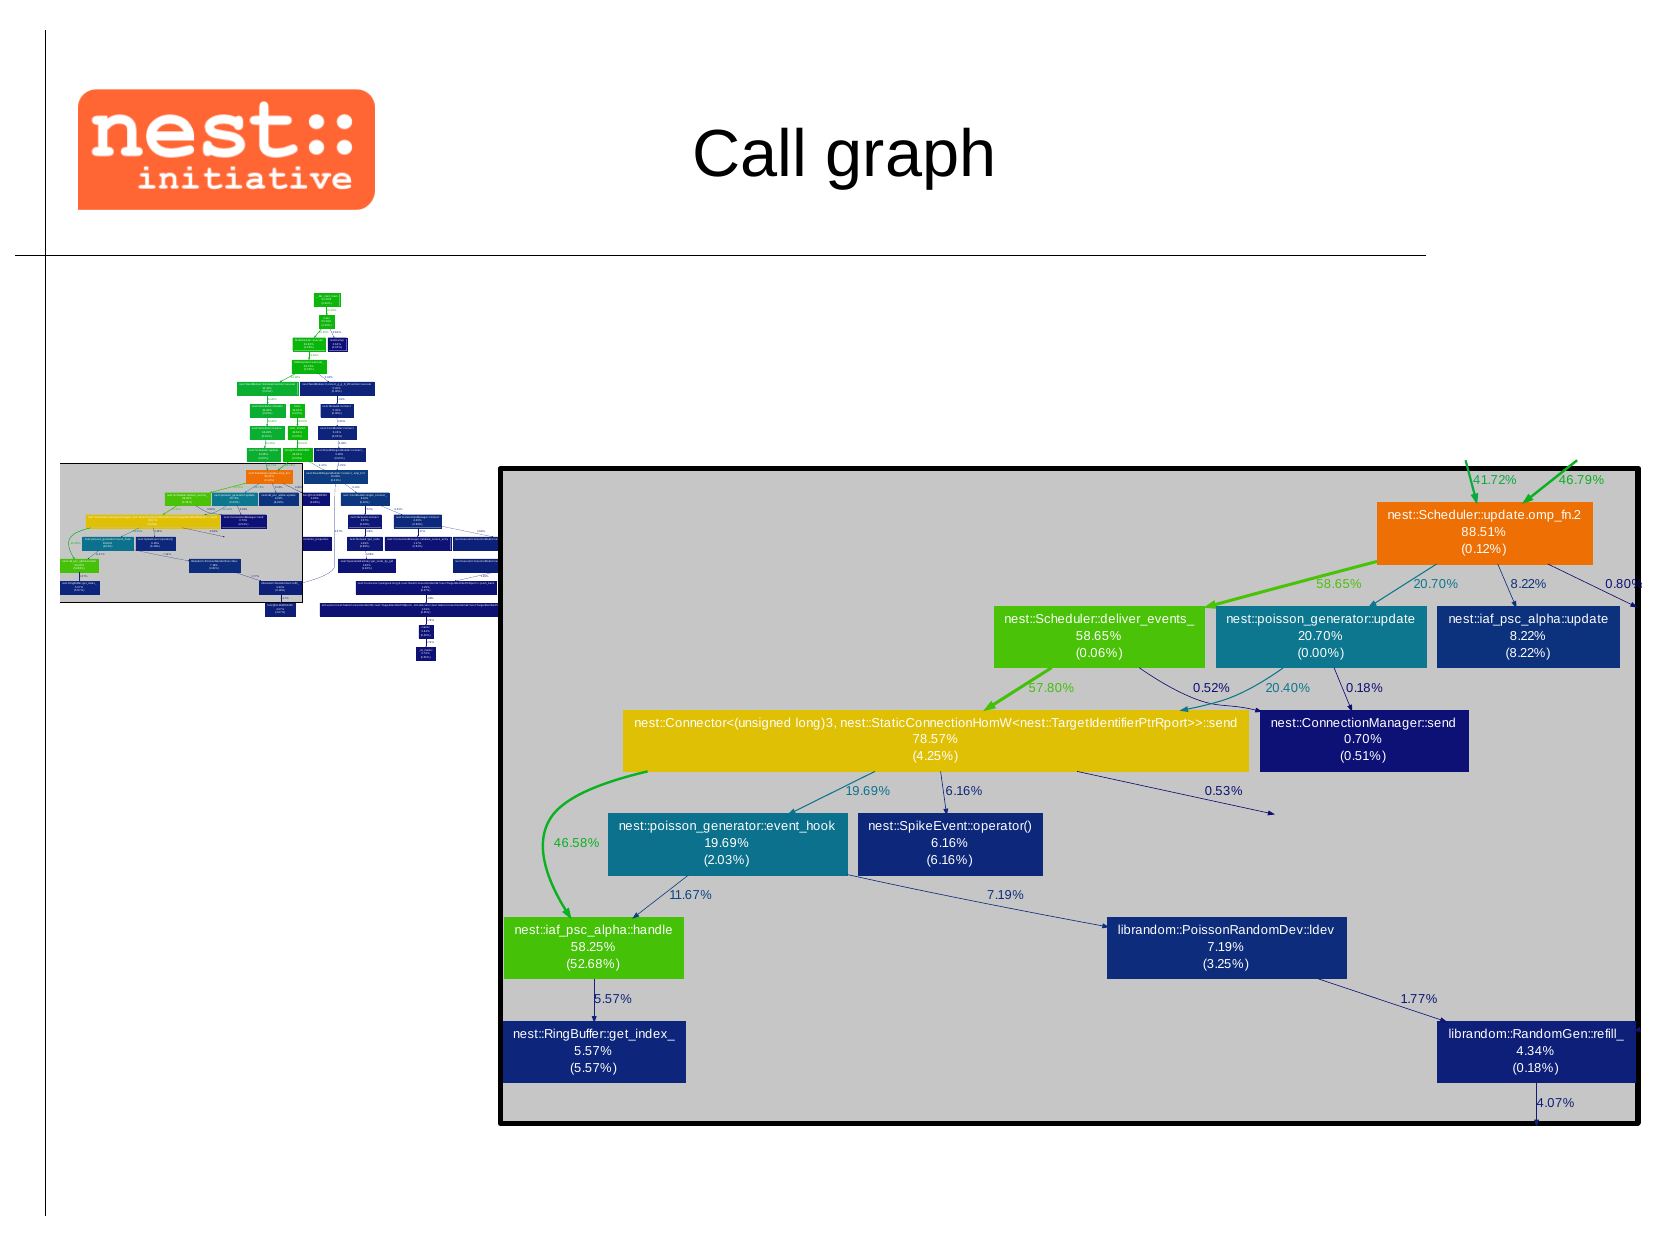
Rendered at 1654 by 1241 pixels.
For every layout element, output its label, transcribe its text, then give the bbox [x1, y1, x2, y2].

title Call graph [82, 49, 1571, 257]
picture [78, 89, 376, 211]
picture [60, 285, 1642, 1126]
